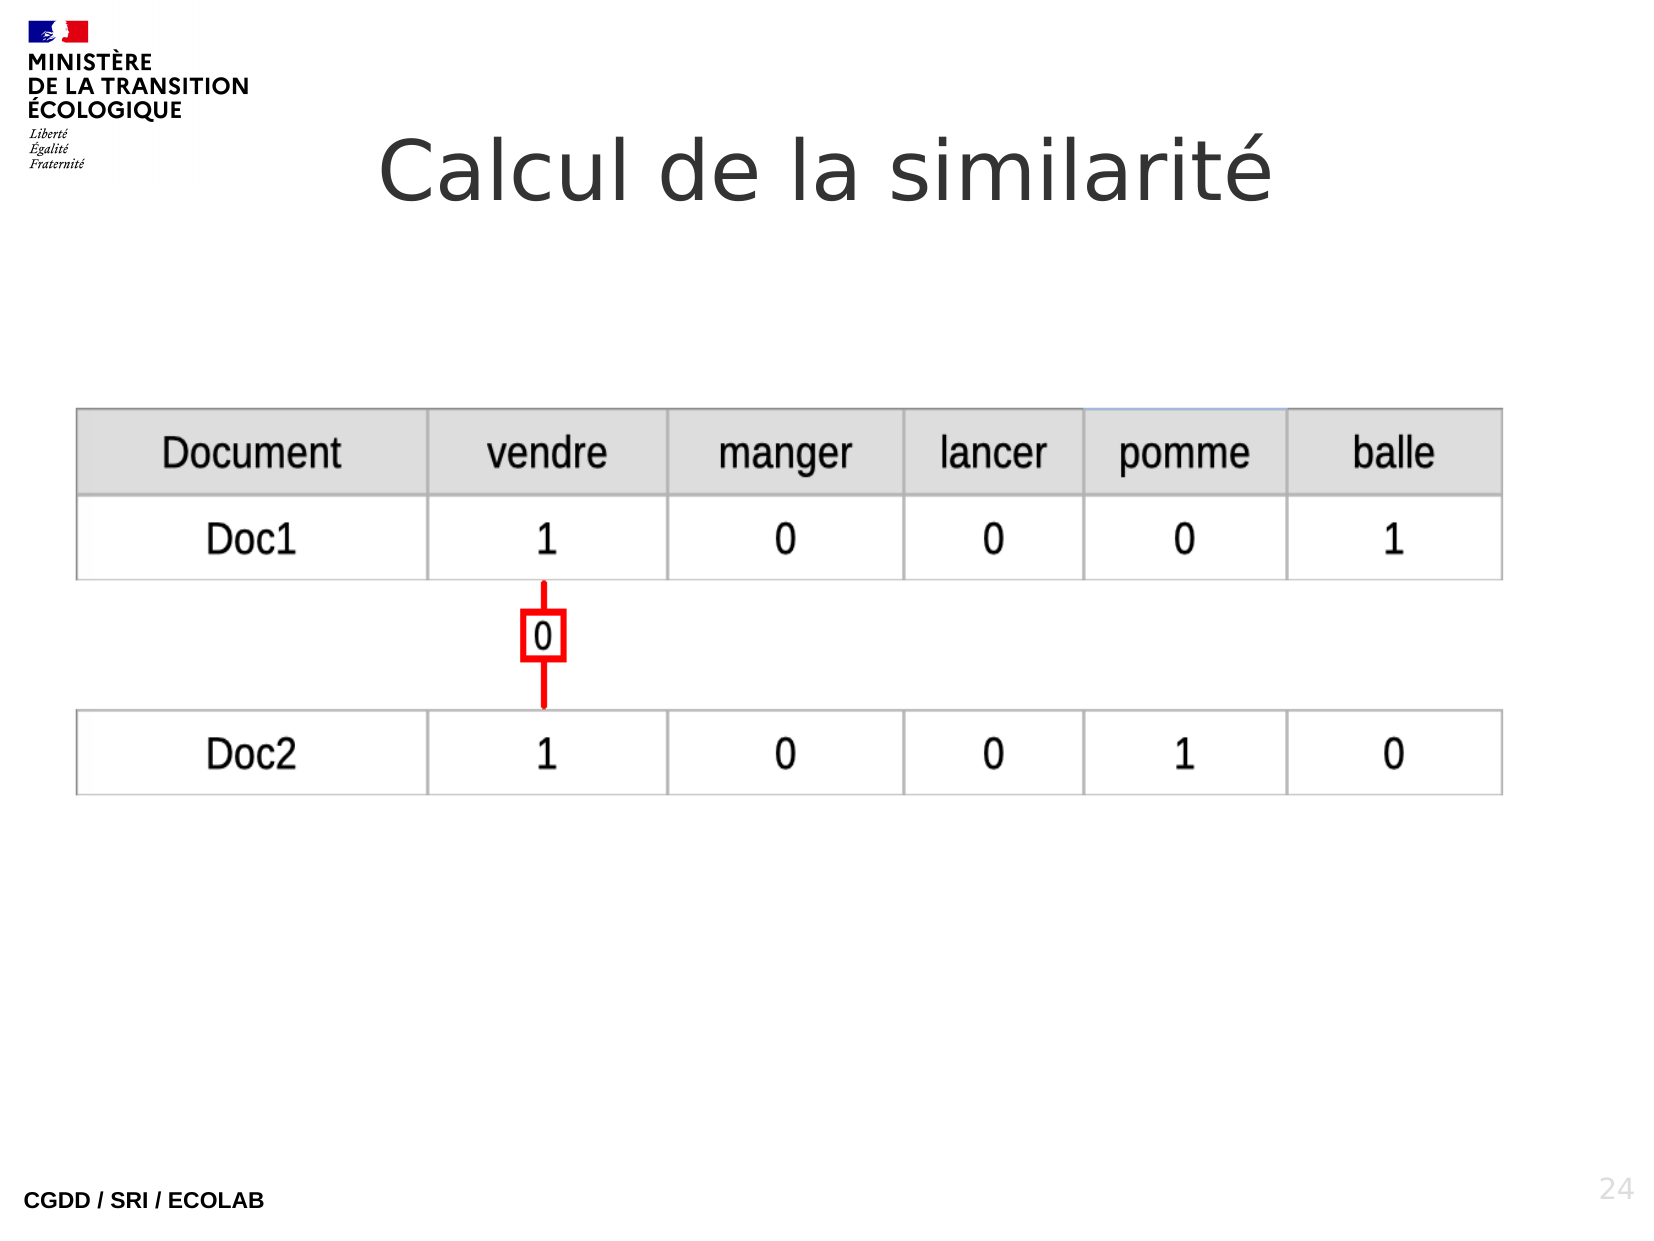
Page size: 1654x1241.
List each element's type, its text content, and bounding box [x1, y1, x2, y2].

picture [71, 401, 1595, 804]
title Calcul de la similarité [114, 73, 1539, 271]
picture [7, 0, 272, 190]
